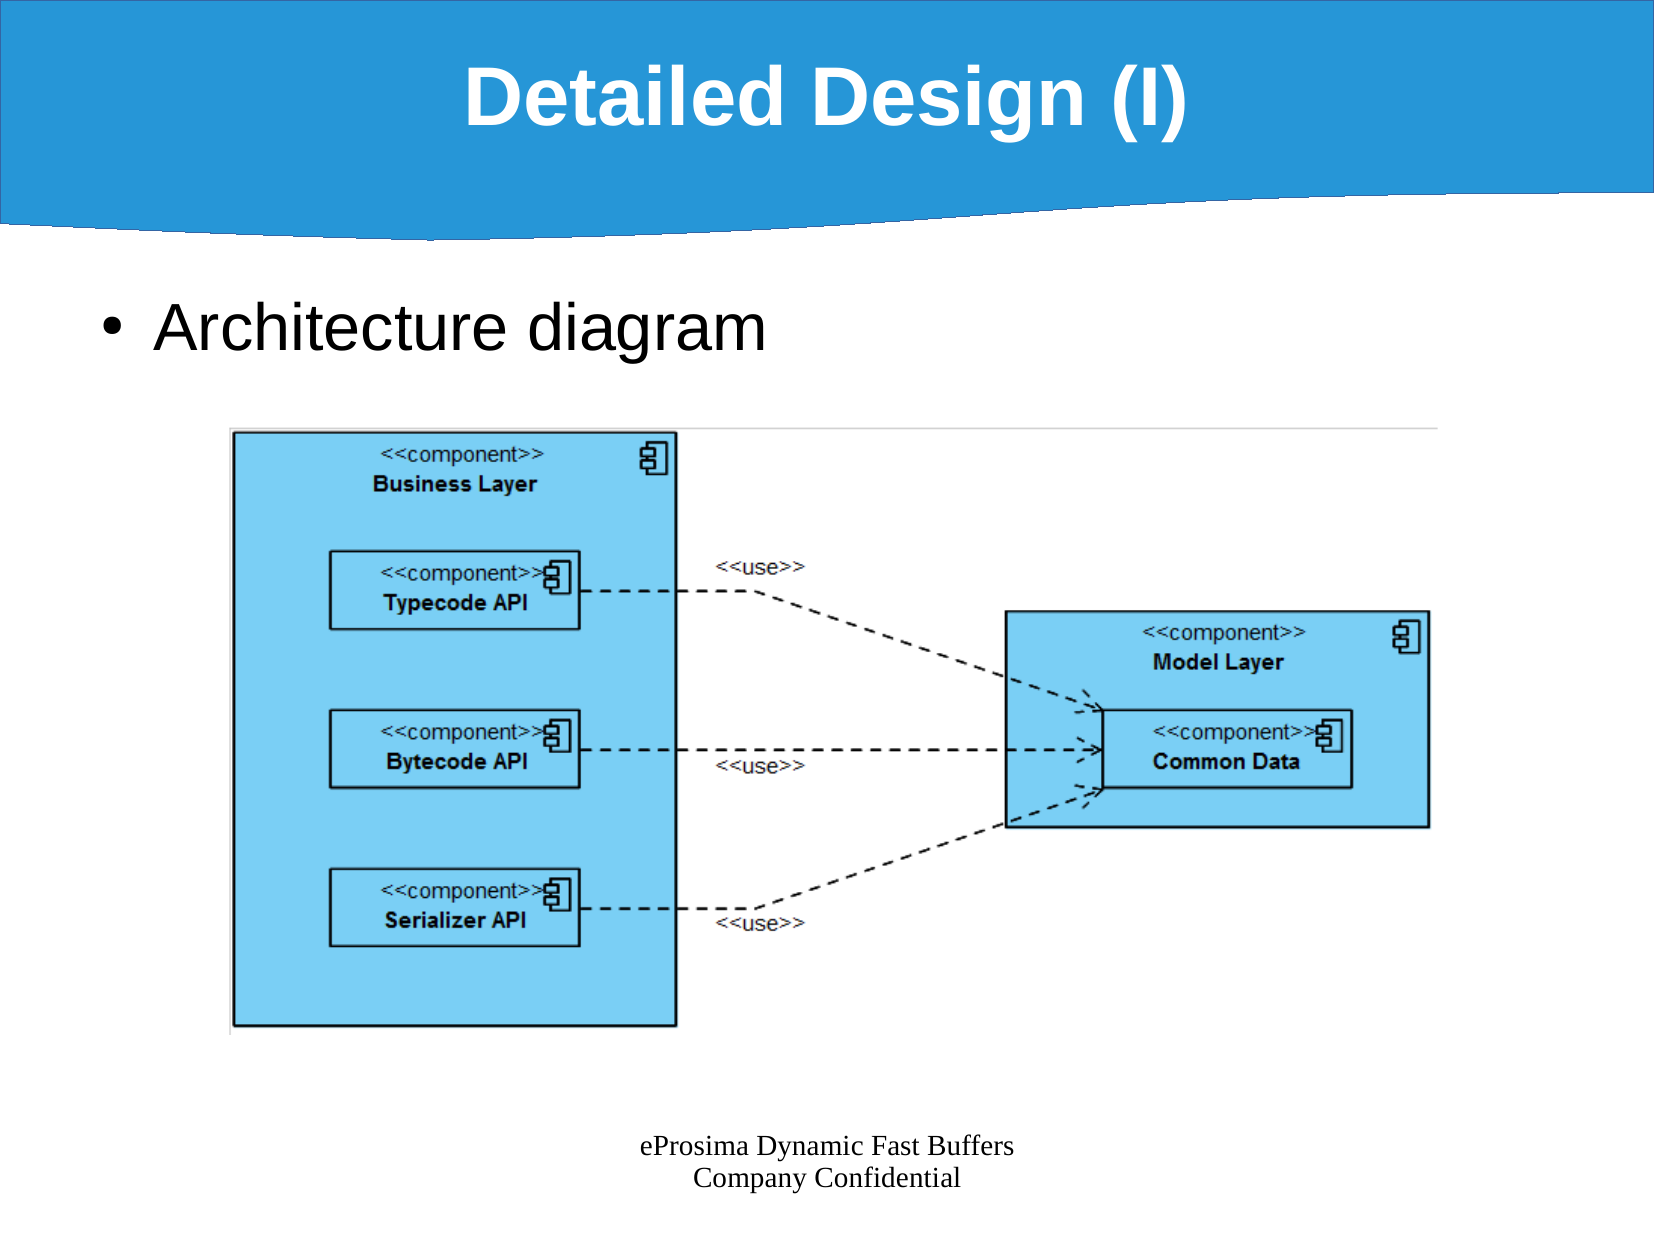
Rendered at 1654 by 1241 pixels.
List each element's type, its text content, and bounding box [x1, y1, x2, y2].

text_box Detailed Design (I) [0, 0, 1654, 241]
picture [222, 419, 1447, 1036]
list Architecture diagram [82, 290, 1571, 1010]
